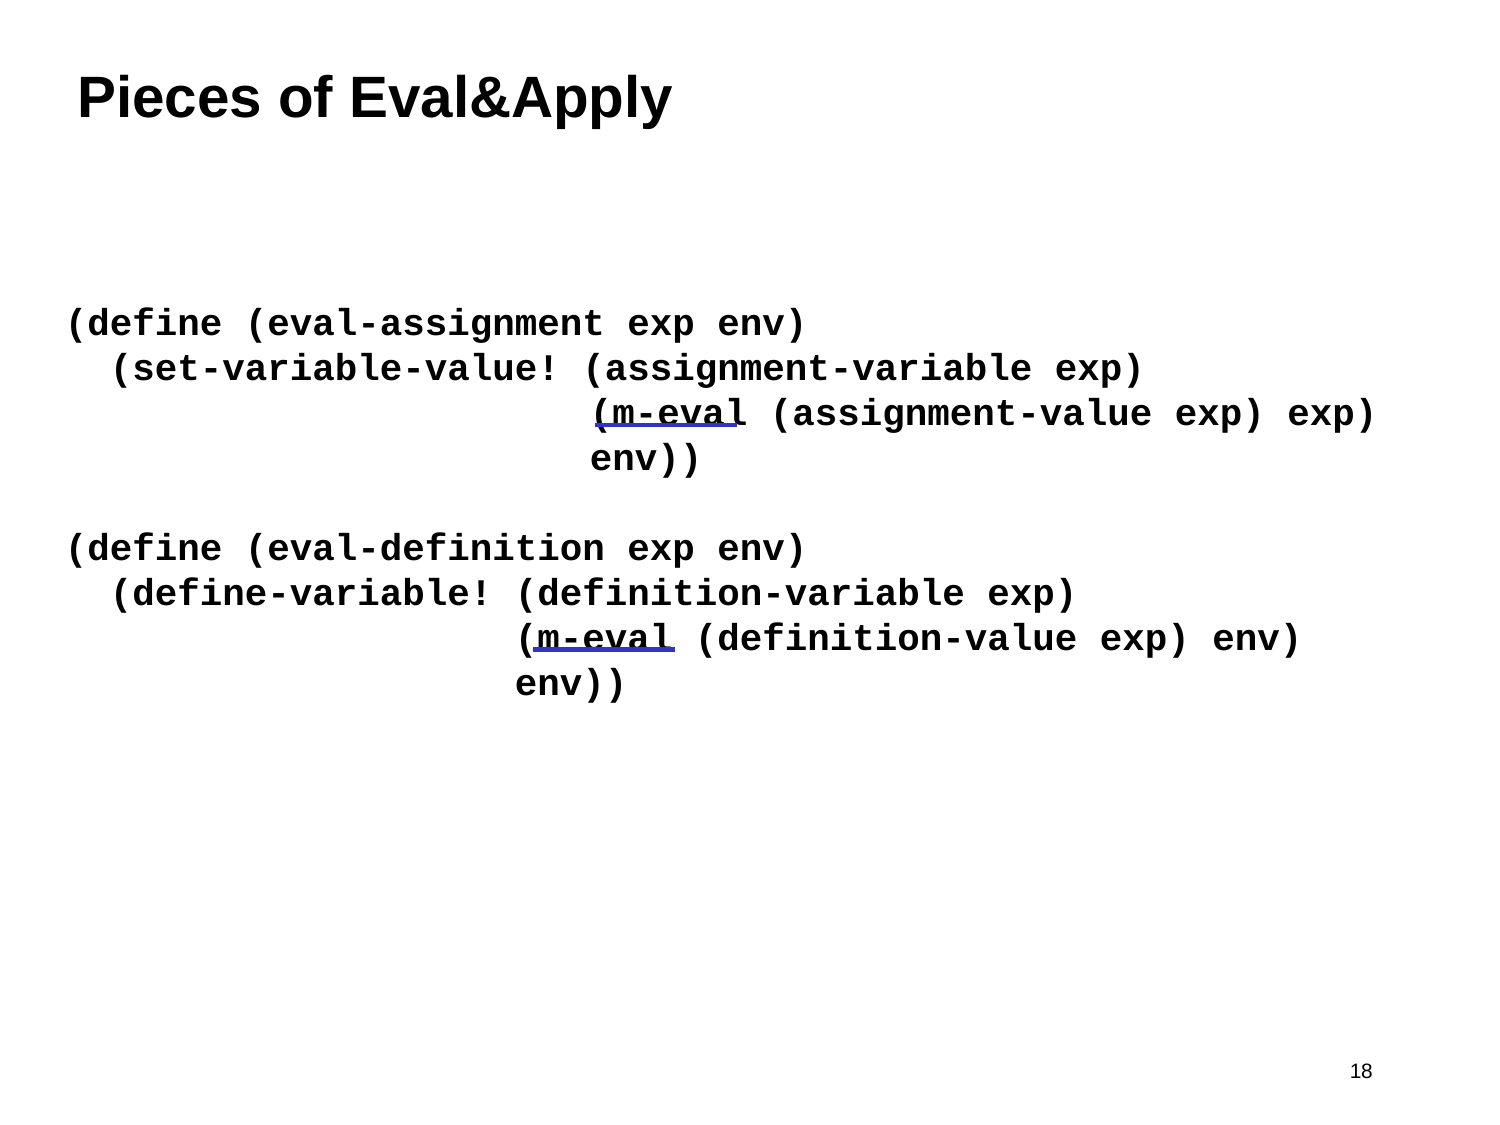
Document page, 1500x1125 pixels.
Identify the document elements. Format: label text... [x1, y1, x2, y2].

text_box <number> [1025, 1049, 1388, 1101]
text_box (define (eval-assignment exp env) (set-variable-value! (assignment-variable exp) (m-eval (assignment-value exp) exp) env)) (define (eval-definition exp env) (define-variable! (definition-variable exp) (m-eval (definition-value exp) env) env)) [50, 199, 1451, 779]
text_box Pieces of Eval&Apply [62, 24, 1338, 163]
